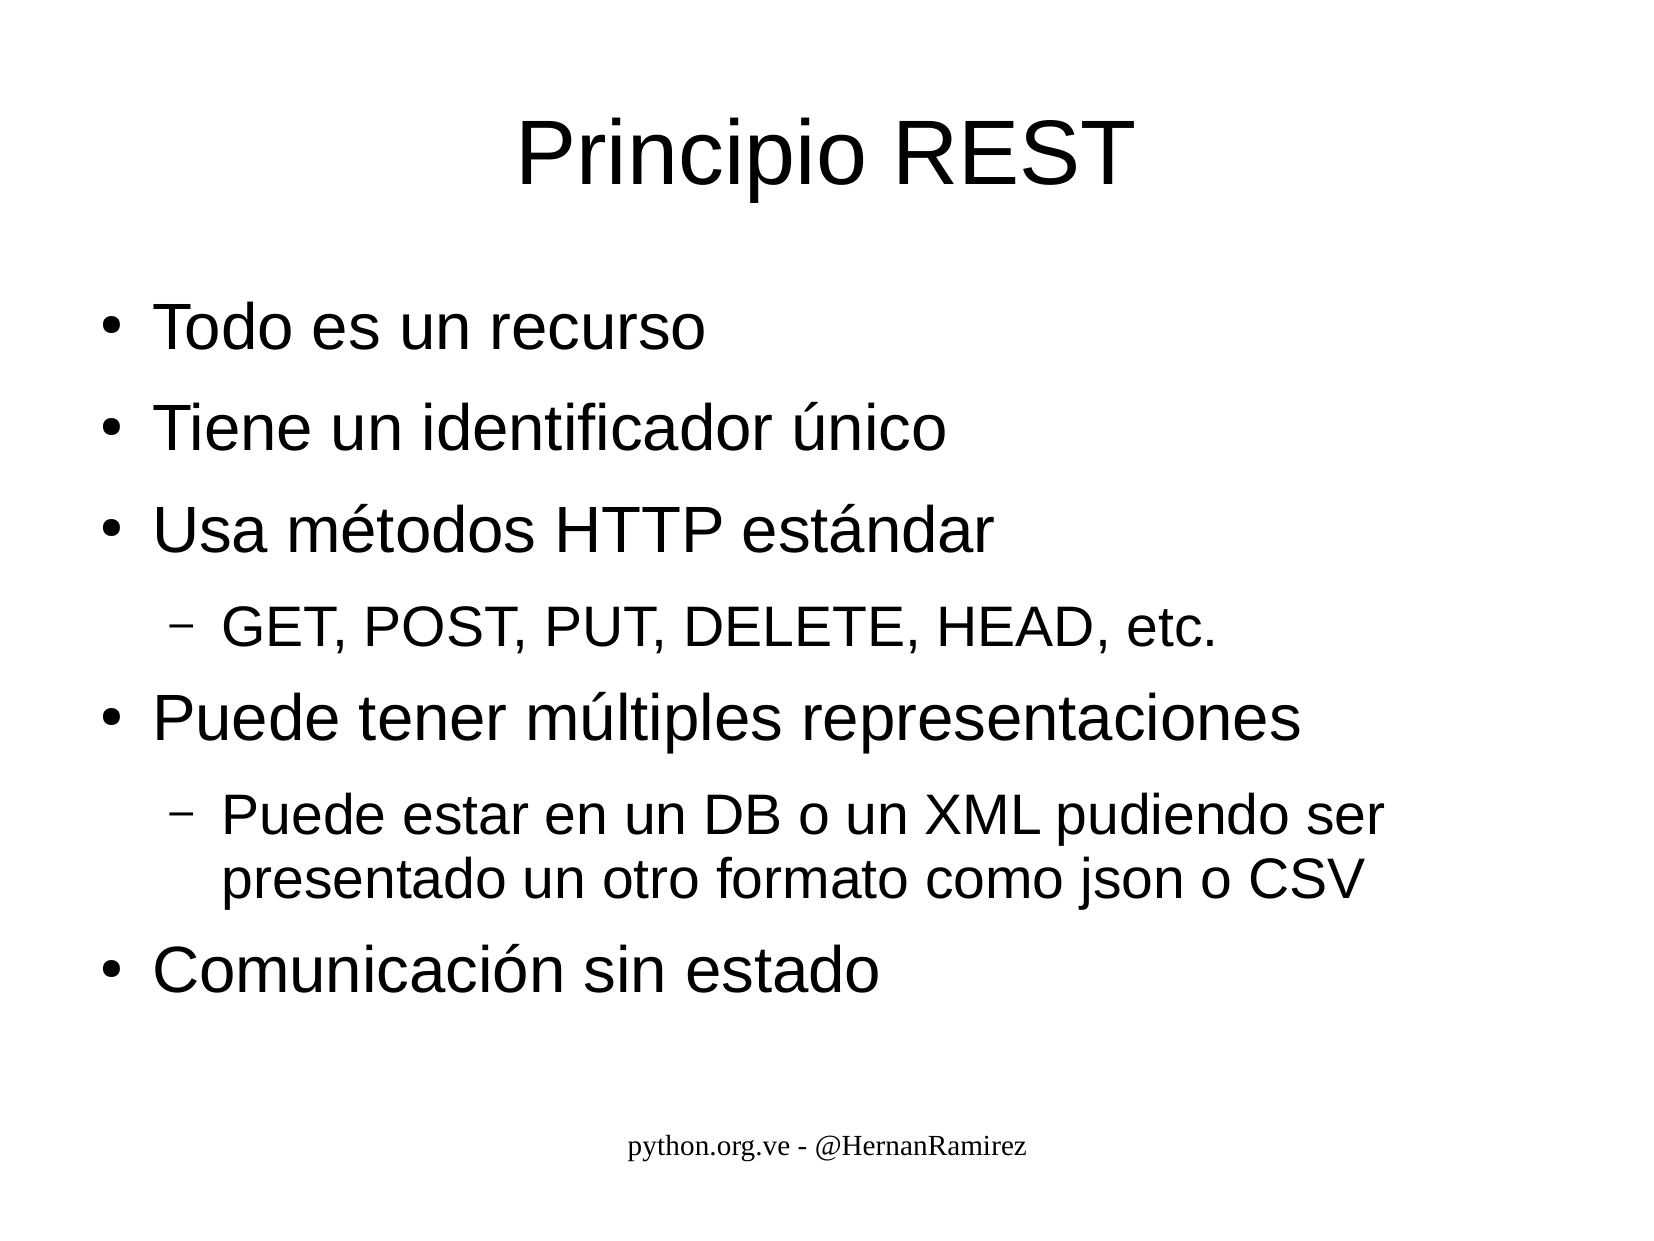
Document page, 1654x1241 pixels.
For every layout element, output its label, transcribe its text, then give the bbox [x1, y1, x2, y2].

title Principio REST [82, 49, 1571, 257]
list Todo es un recurso Tiene un identificador único Usa métodos HTTP estándar GET, POST, PUT, DELETE, HEAD, etc. Puede tener múltiples representaciones Puede estar en un DB o un XML pudiendo ser presentado un otro formato como json o CSV Comunicación sin estado [82, 290, 1571, 1010]
